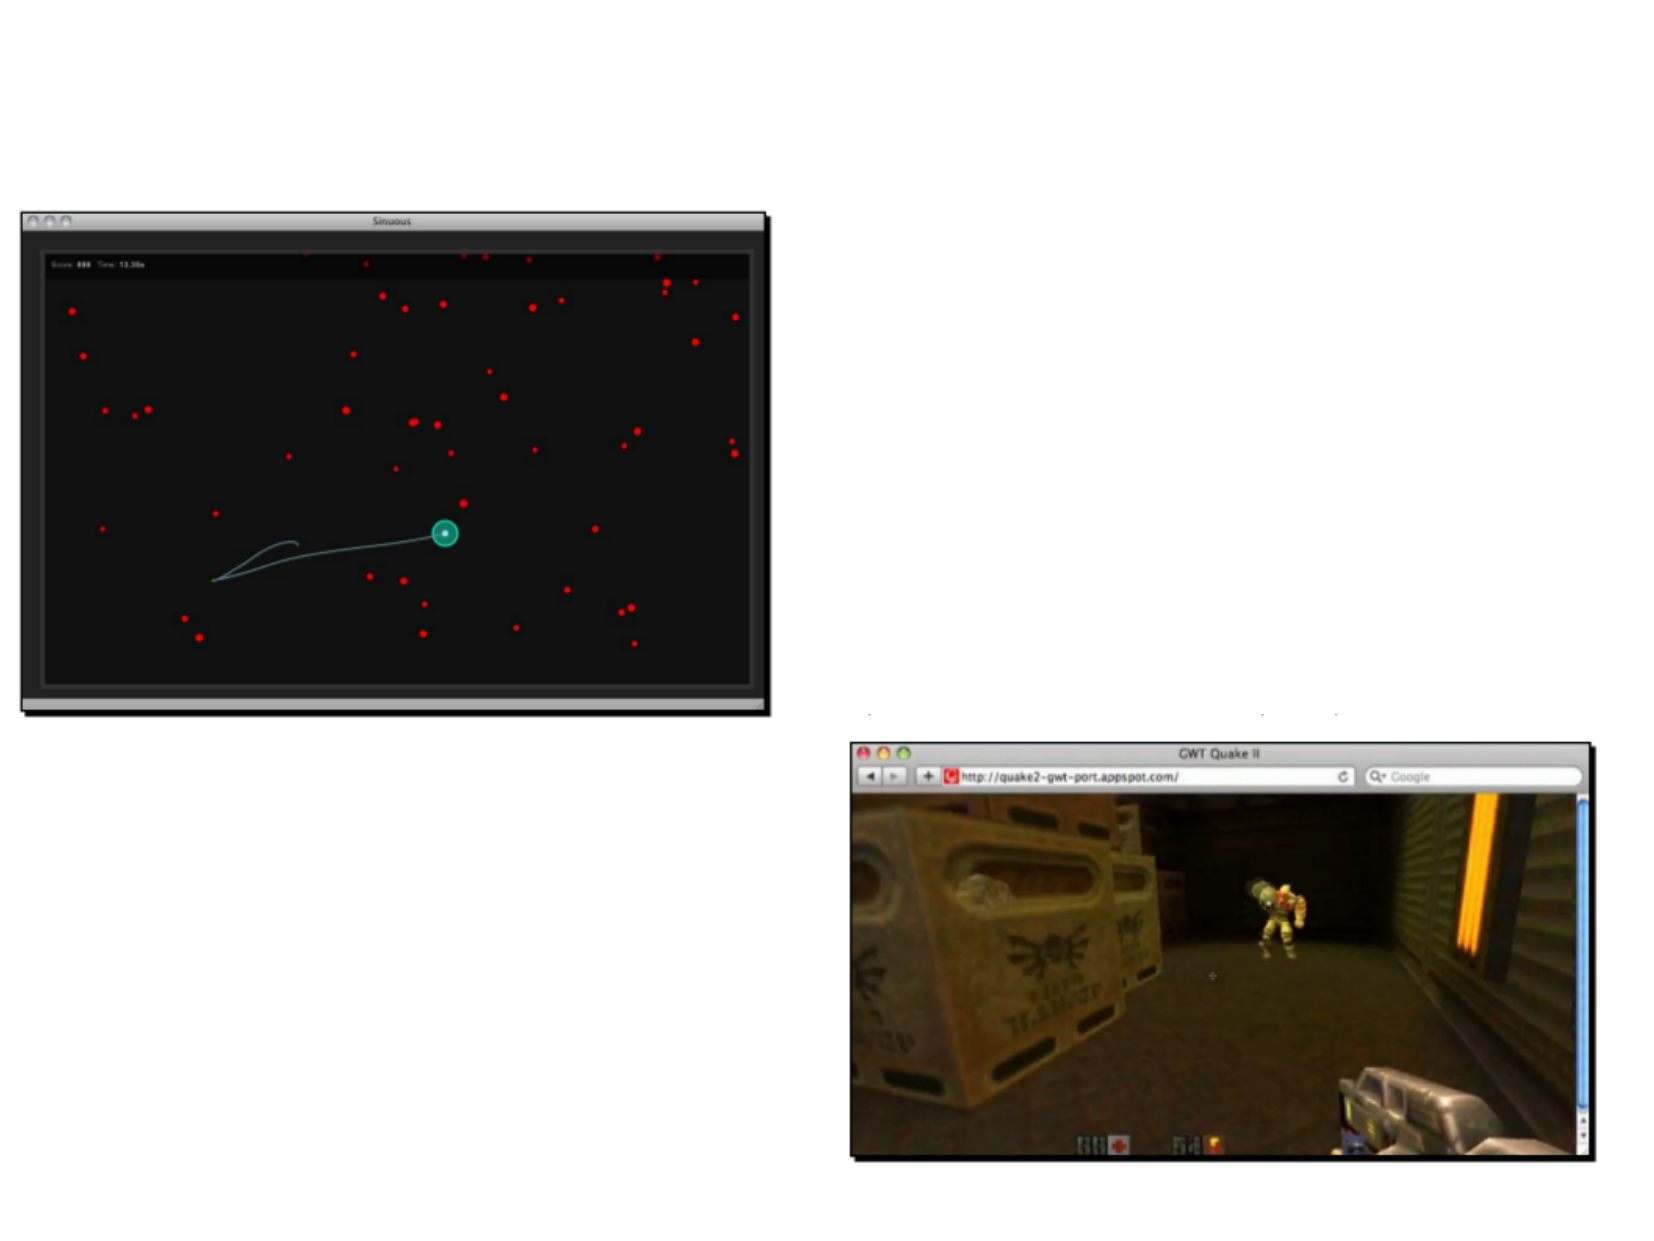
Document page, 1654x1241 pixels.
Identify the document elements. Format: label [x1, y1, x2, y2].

picture [0, 192, 1636, 1186]
